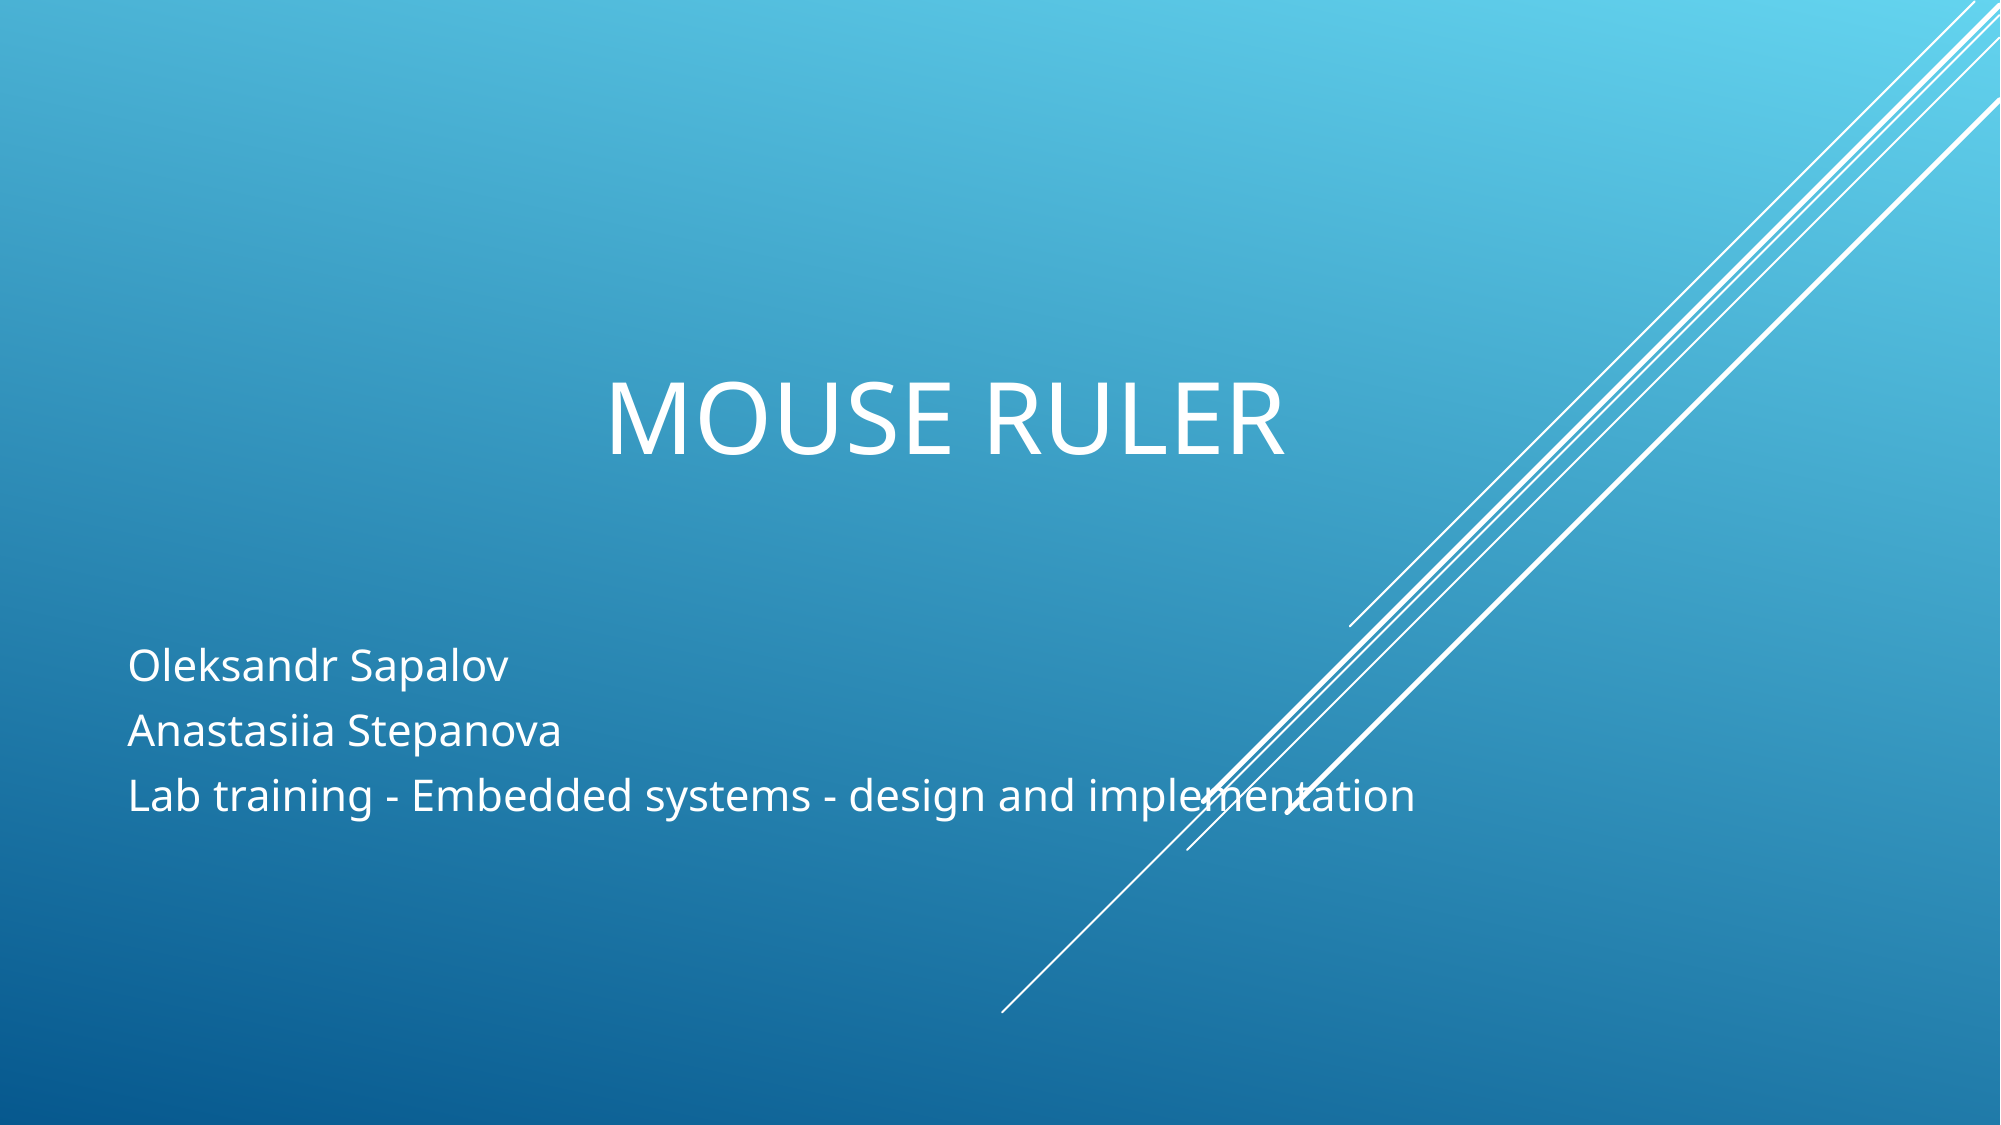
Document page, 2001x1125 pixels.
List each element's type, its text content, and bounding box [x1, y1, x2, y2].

title Mouse Ruler [289, 294, 1603, 482]
subtitle Oleksandr Sapalov Anastasiia Stepanova Lab training - Embedded systems - design and implementation [112, 630, 1780, 950]
